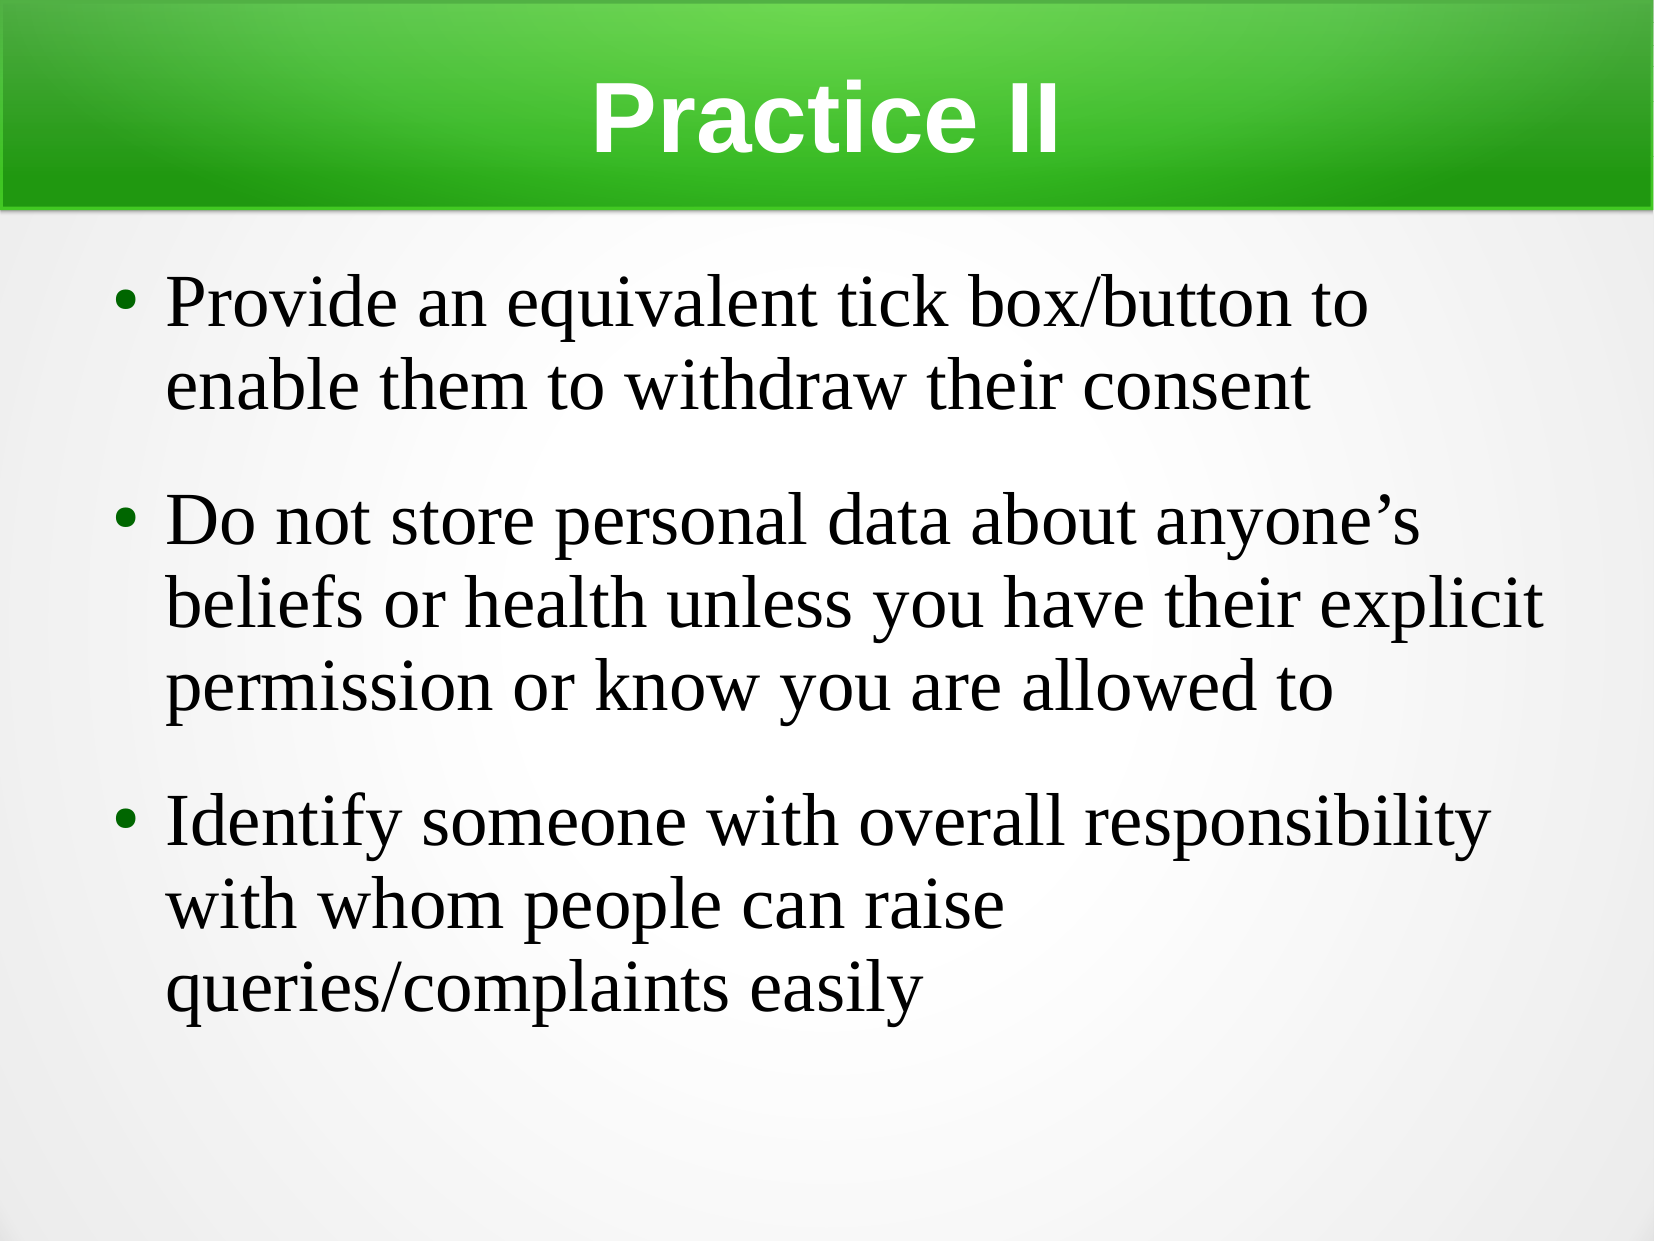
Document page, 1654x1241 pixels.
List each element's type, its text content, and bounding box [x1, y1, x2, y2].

title Practice II [82, 46, 1571, 190]
list Provide an equivalent tick box/button to enable them to withdraw their consent Do not store personal data about anyone’s beliefs or health unless you have their explicit permission or know you are allowed to Identify someone with overall responsibility with whom people can raise queries/complaints easily [94, 259, 1583, 1170]
